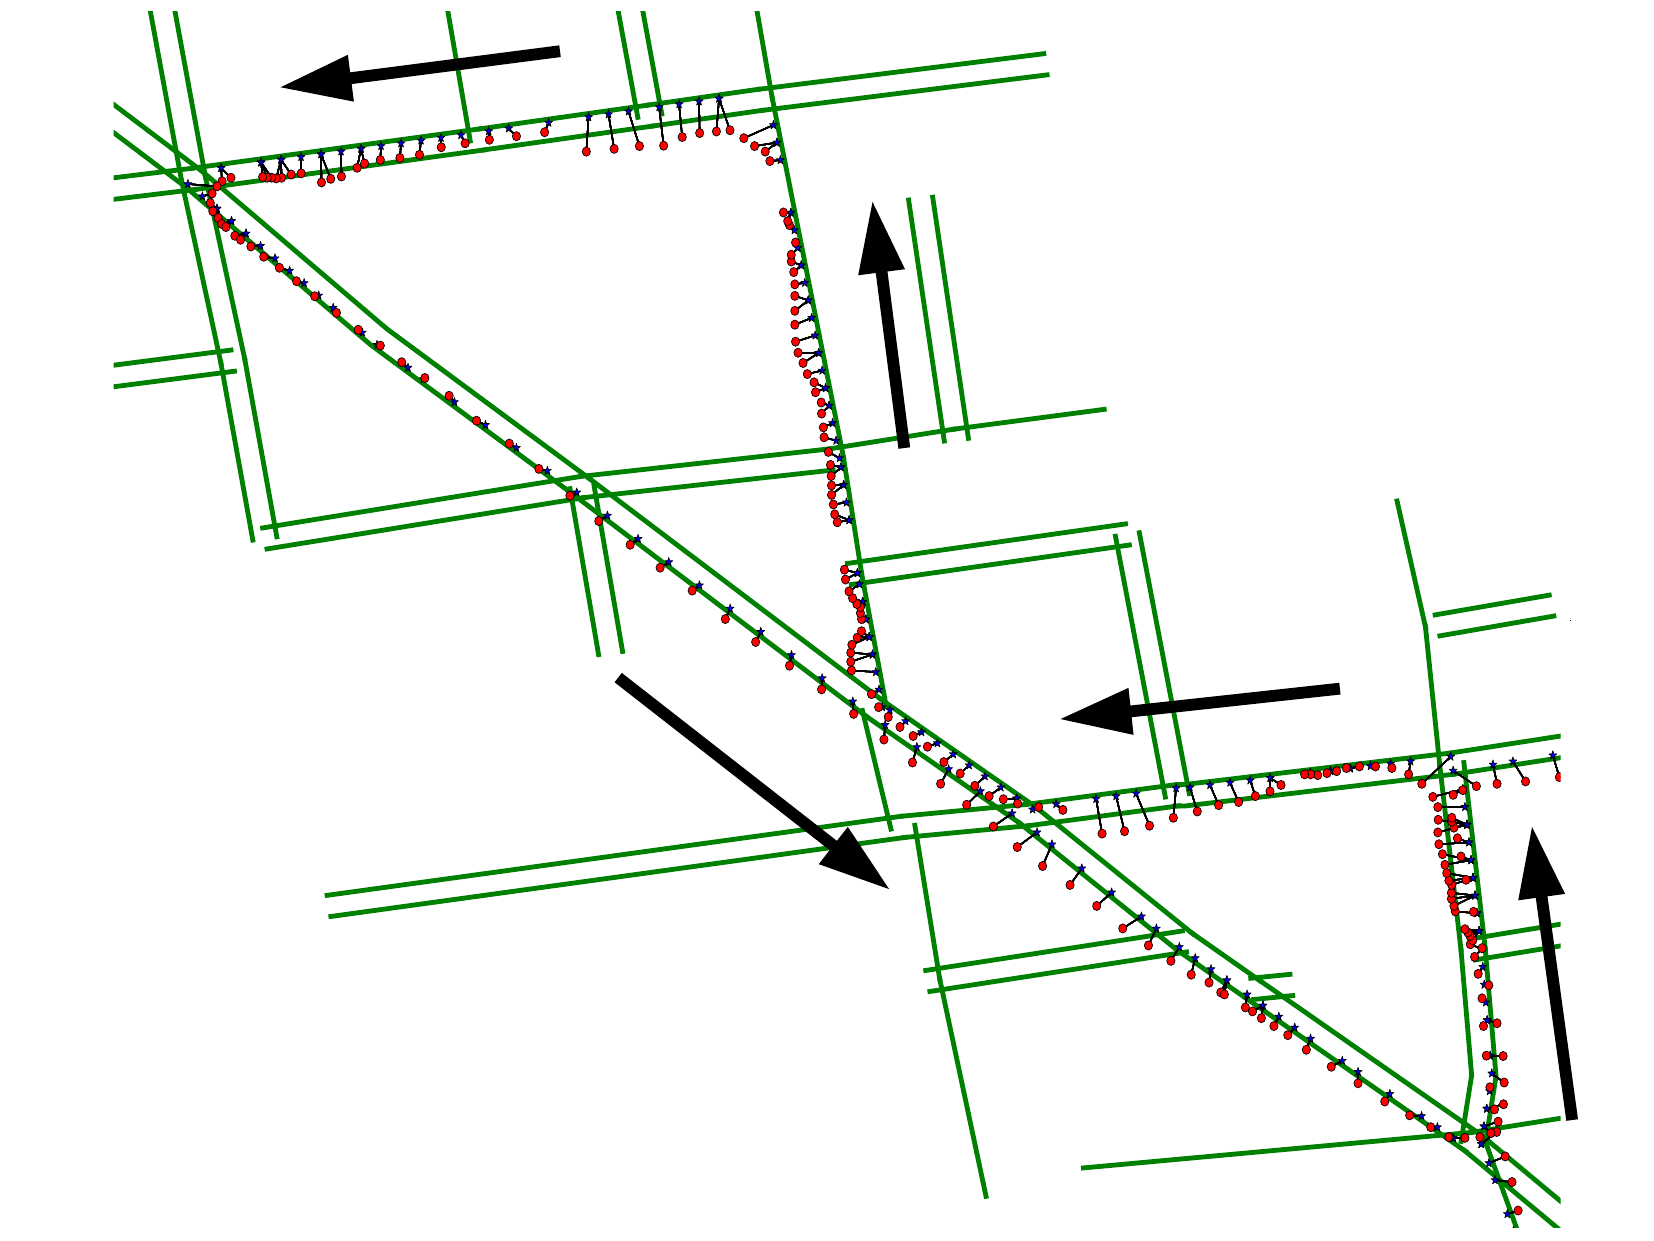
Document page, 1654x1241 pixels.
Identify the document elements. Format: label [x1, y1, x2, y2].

picture [103, 0, 1571, 1241]
